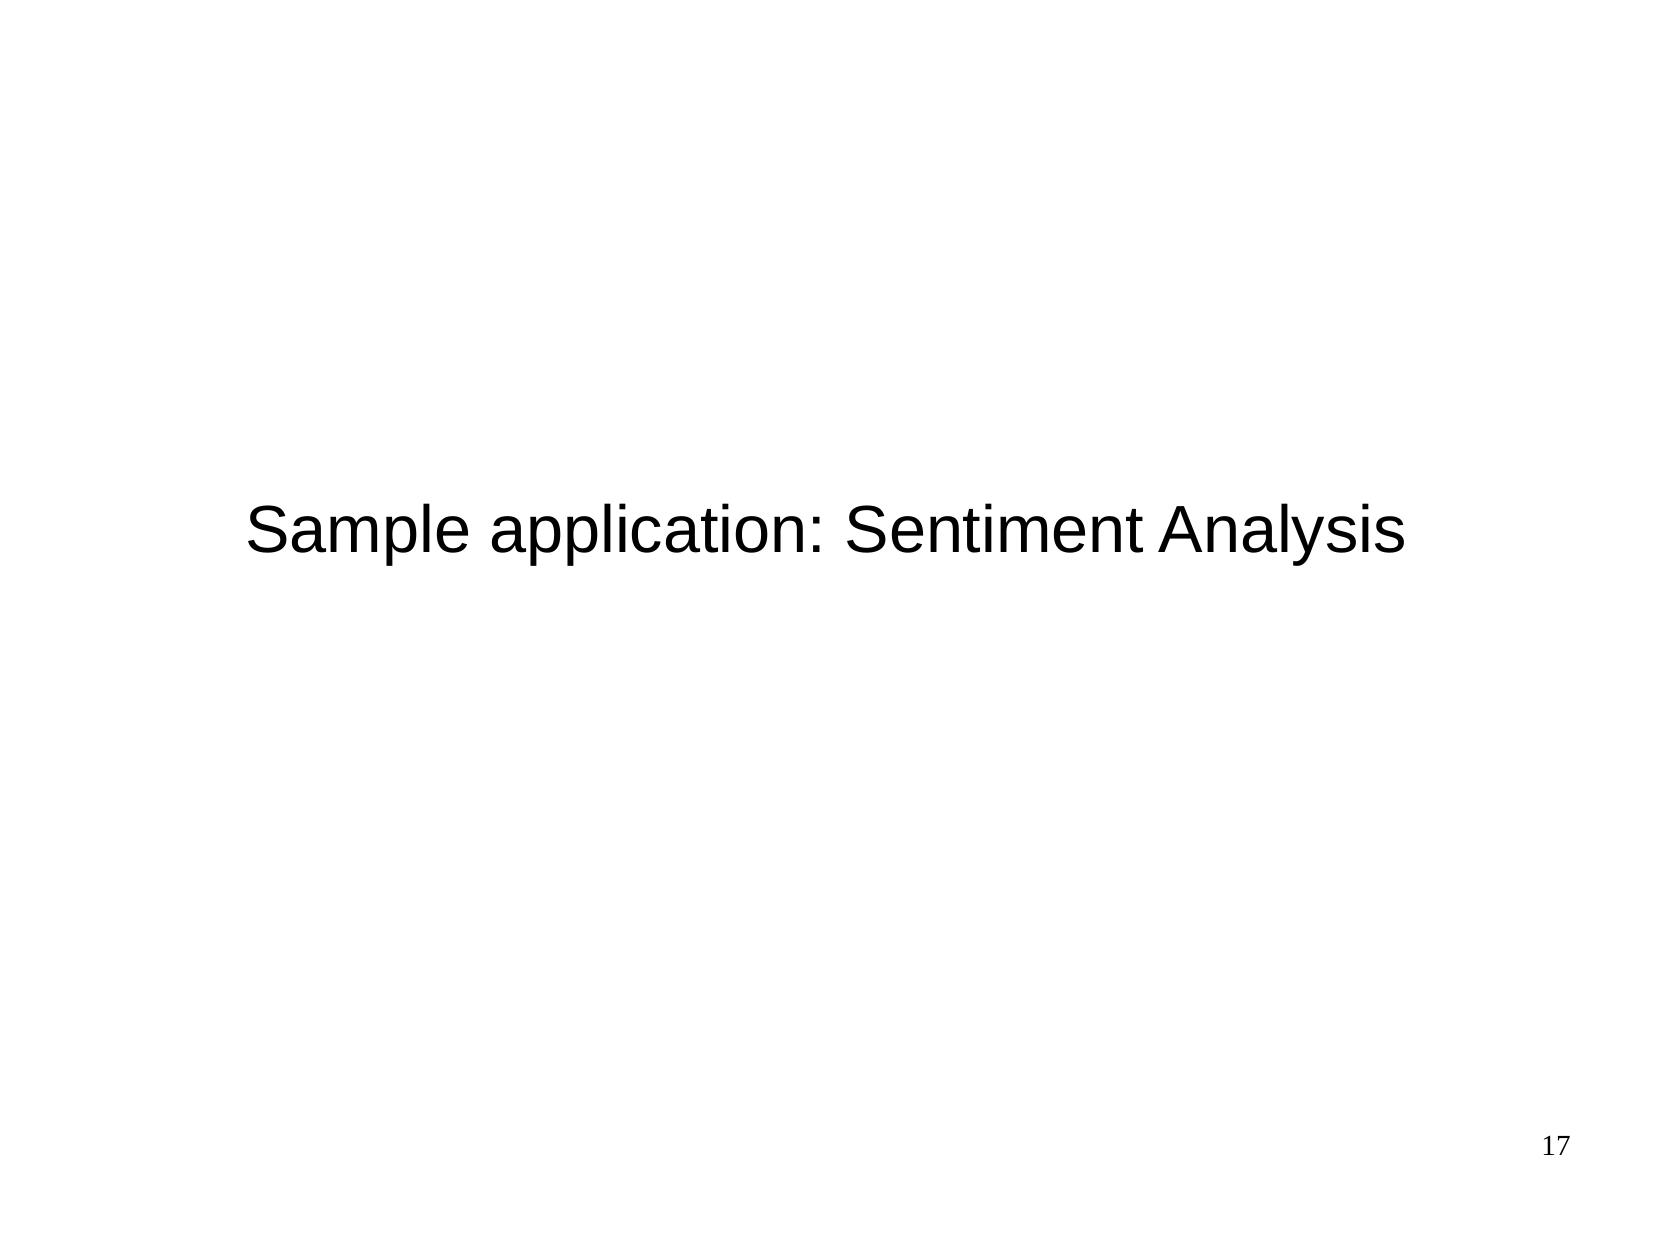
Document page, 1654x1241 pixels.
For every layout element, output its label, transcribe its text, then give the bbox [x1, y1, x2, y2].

subtitle Sample application: Sentiment Analysis [82, 49, 1571, 1010]
